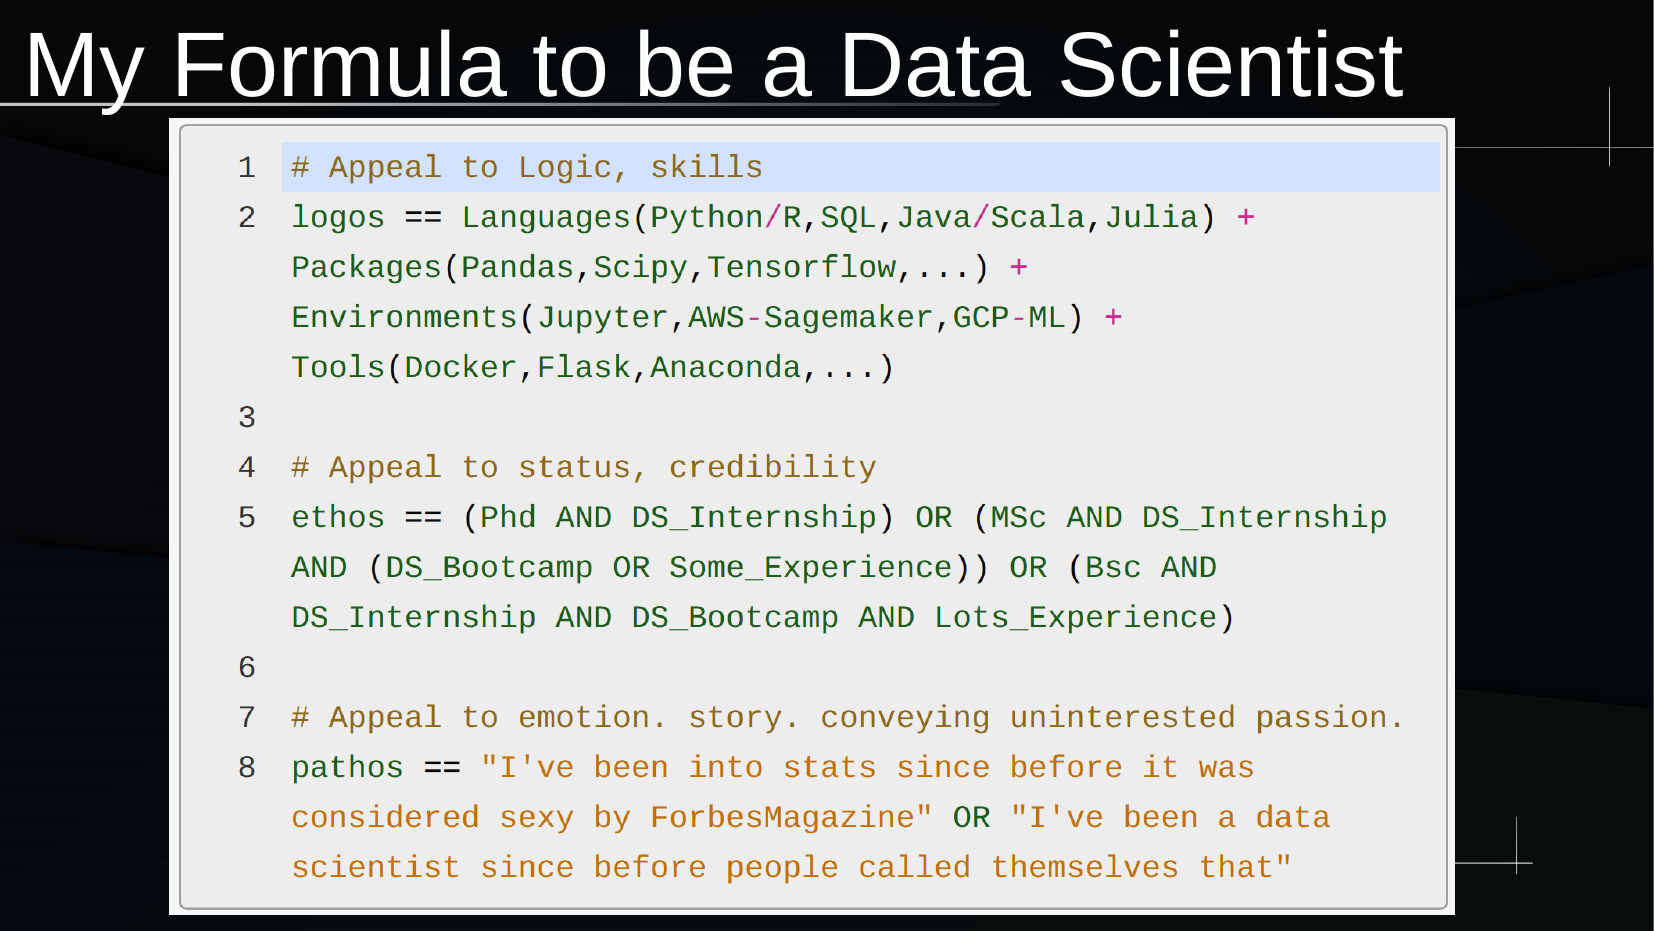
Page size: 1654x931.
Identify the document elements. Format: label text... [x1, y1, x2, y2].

picture [0, 0, 1654, 931]
title My Formula to be a Data Scientist [23, 11, 1589, 119]
